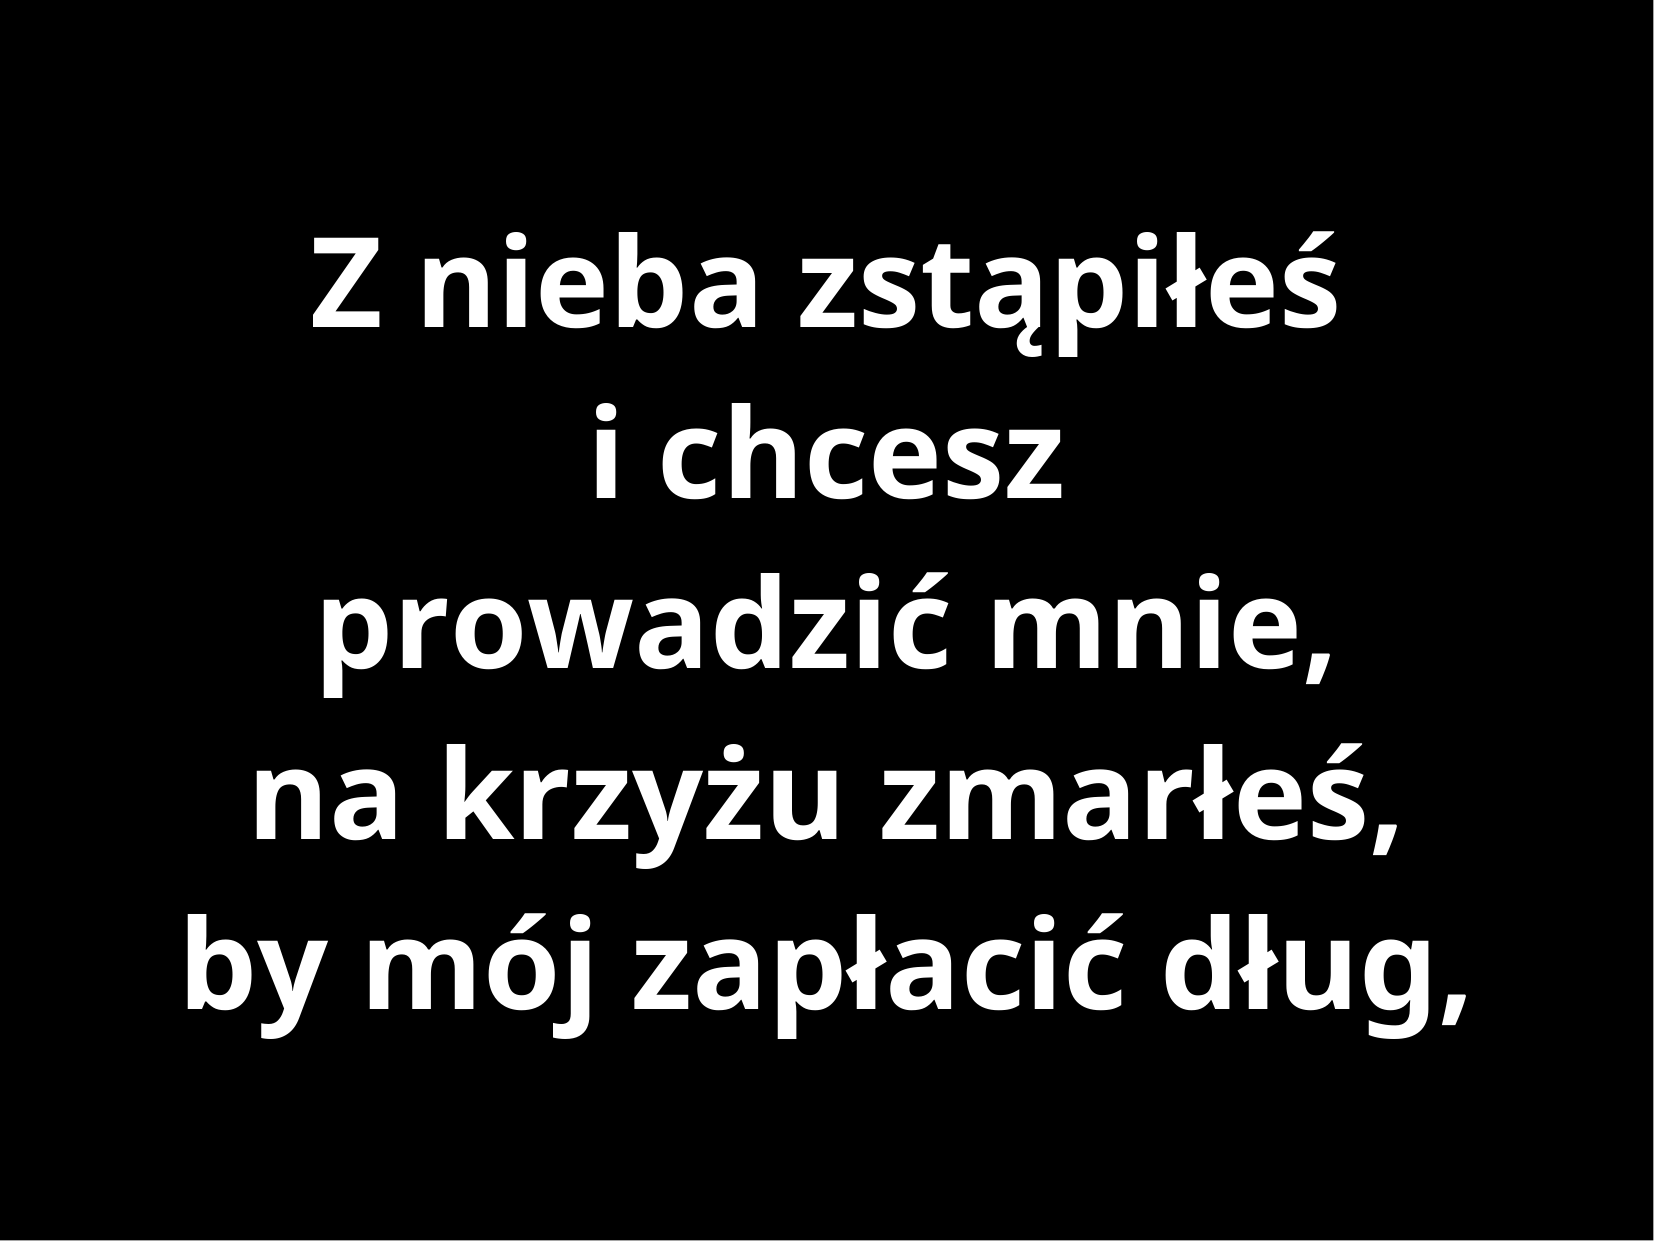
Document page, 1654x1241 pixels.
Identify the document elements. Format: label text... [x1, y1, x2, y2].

title Z nieba zstąpiłeś i chcesz prowadzić mnie, na krzyżu zmarłeś, by mój zapłacić dług, [0, 0, 1654, 1241]
